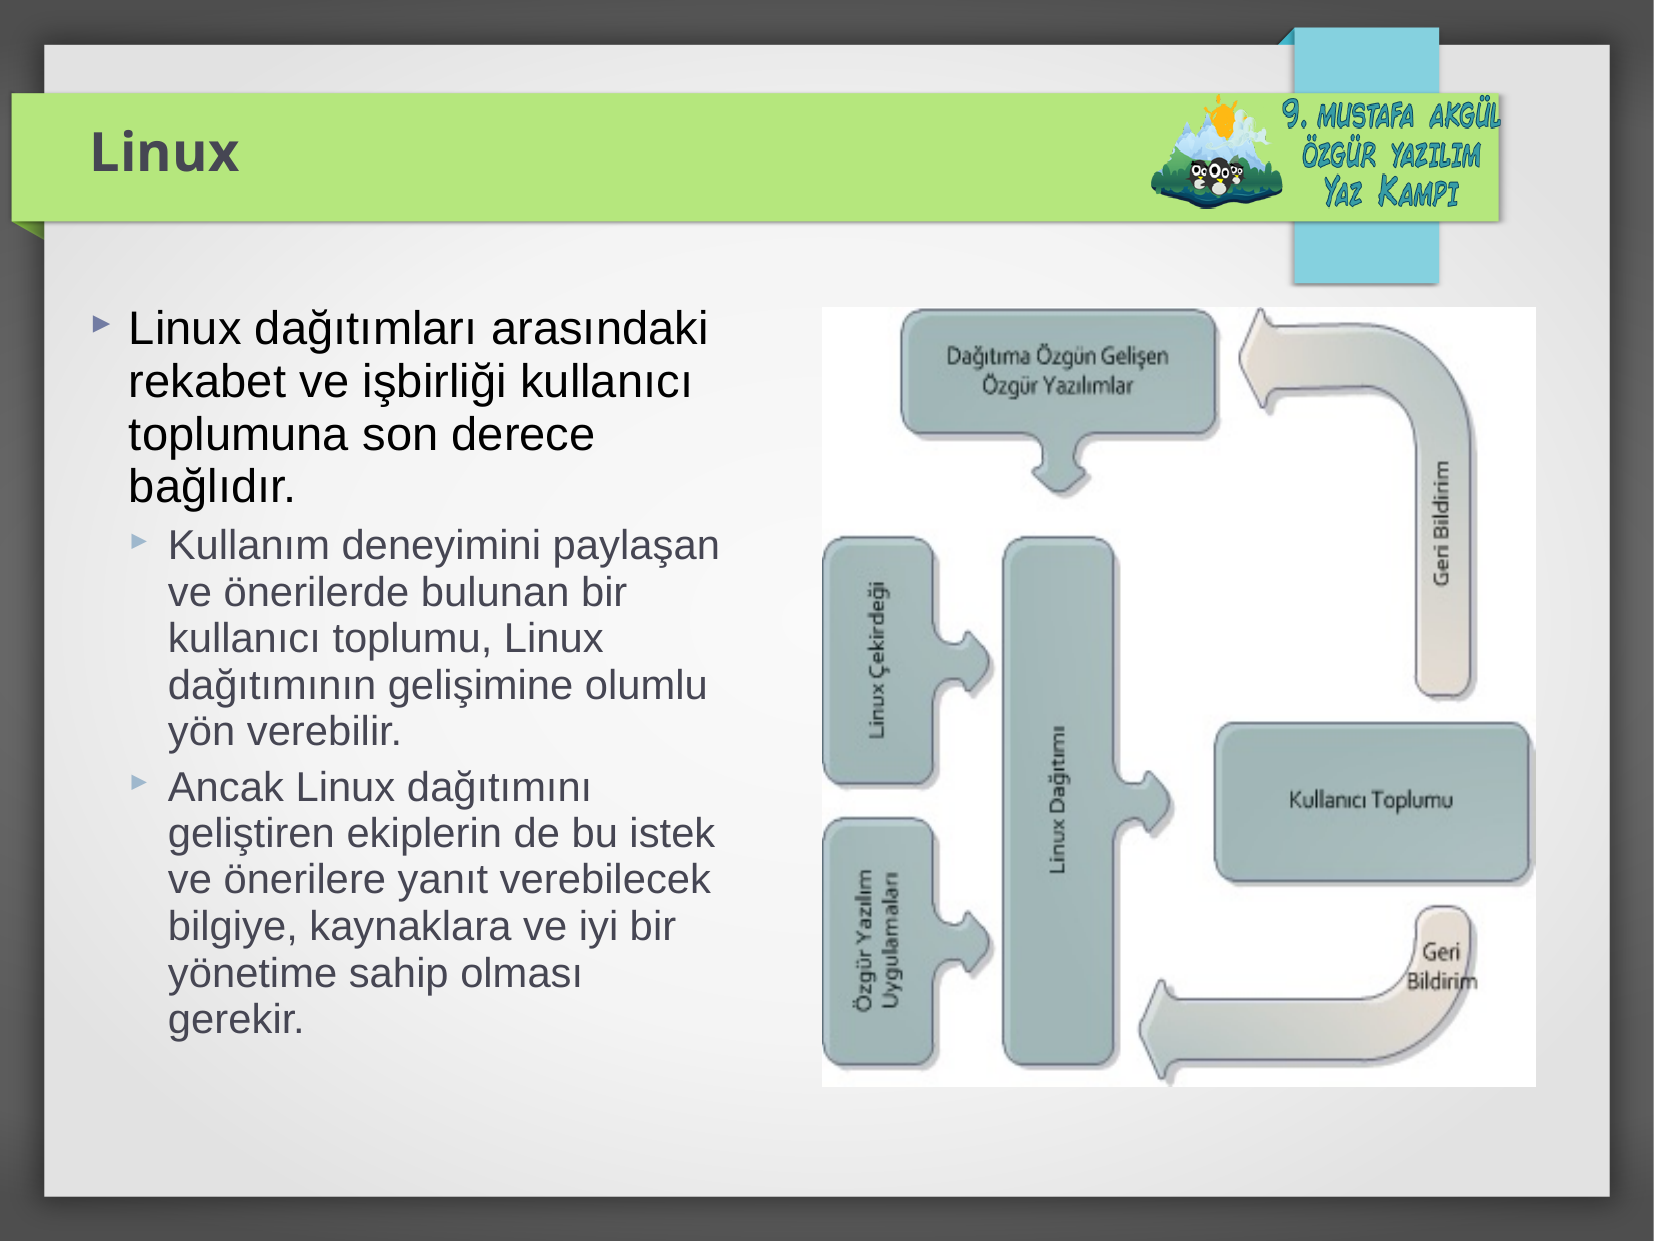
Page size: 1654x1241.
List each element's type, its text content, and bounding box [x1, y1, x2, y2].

text_box Linux [75, 106, 863, 200]
picture [0, 0, 1654, 1241]
list Linux dağıtımları arasındaki rekabet ve işbirliği kullanıcı toplumuna son derece bağlıdır. Kullanım deneyimini paylaşan ve önerilerde bulunan bir kullanıcı toplumu, Linux dağıtımının gelişimine olumlu yön verebilir. Ancak Linux dağıtımını geliştiren ekiplerin de bu istek ve önerilere yanıt verebilecek bilgiye, kaynaklara ve iyi bir yönetime sahip olması gerekir. [75, 294, 738, 1105]
